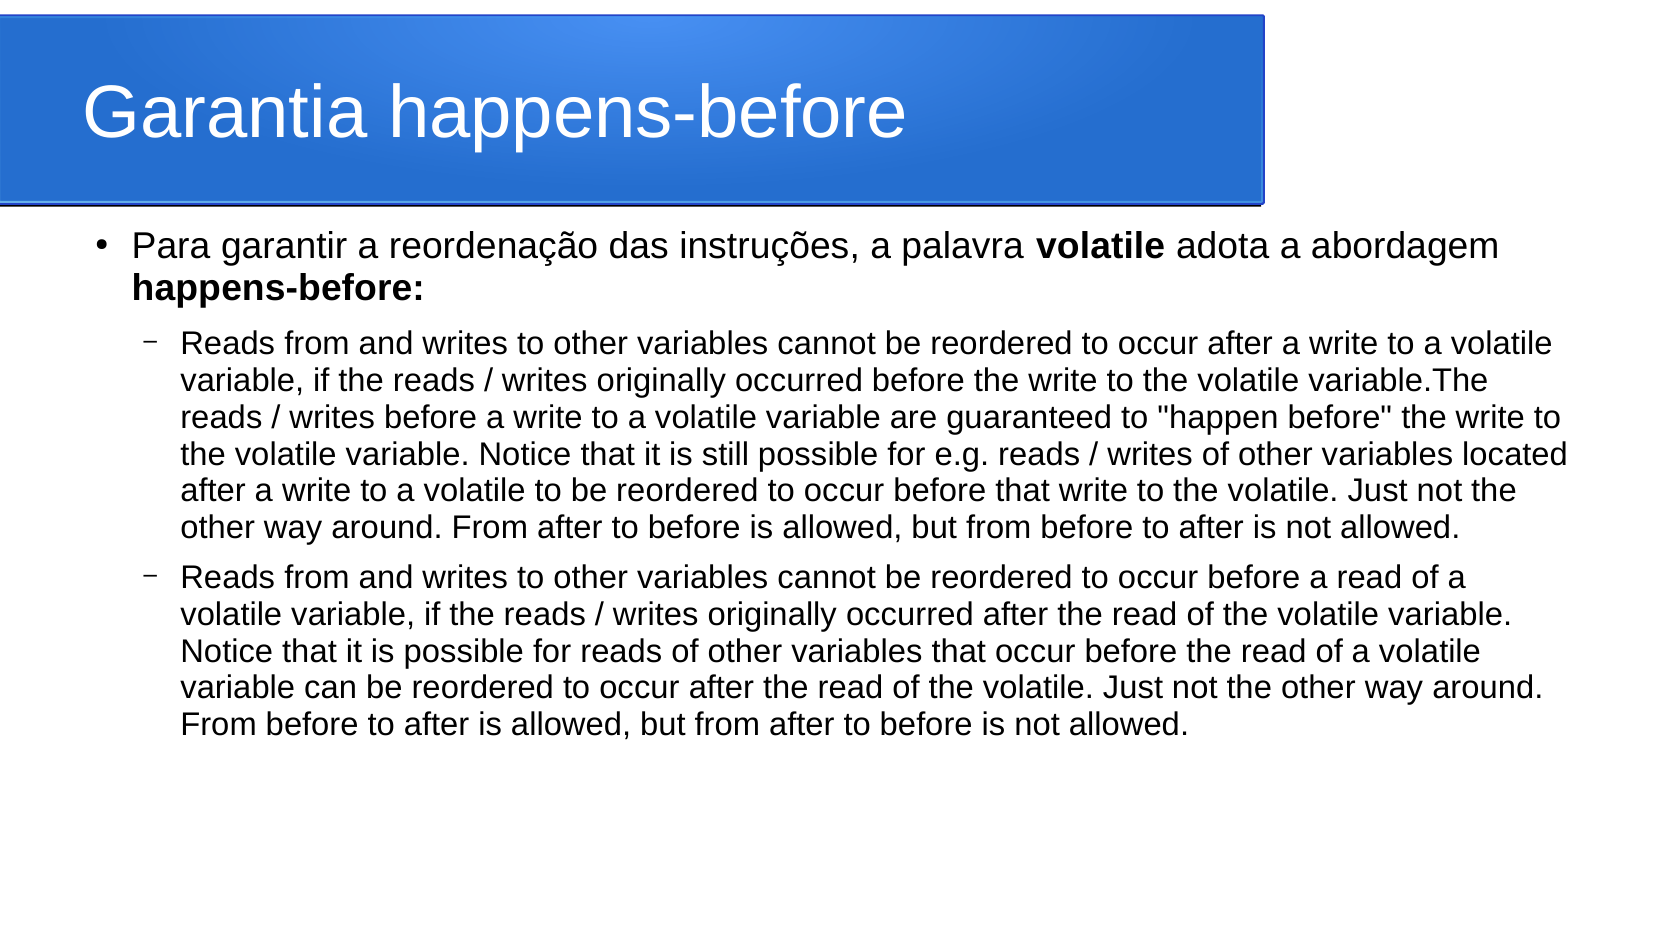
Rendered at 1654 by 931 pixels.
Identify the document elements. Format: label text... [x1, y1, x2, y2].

list Para garantir a reordenação das instruções, a palavra volatile adota a abordagem happens-before: Reads from and writes to other variables cannot be reordered to occur after a write to a volatile variable, if the reads / writes originally occurred before the write to the volatile variable.The reads / writes before a write to a volatile variable are guaranteed to "happen before" the write to the volatile variable. Notice that it is still possible for e.g. reads / writes of other variables located after a write to a volatile to be reordered to occur before that write to the volatile. Just not the other way around. From after to before is allowed, but from before to after is not allowed. Reads from and writes to other variables cannot be reordered to occur before a read of a volatile variable, if the reads / writes originally occurred after the read of the volatile variable. Notice that it is possible for reads of other variables that occur before the read of a volatile variable can be reordered to occur after the read of the volatile. Just not the other way around. From before to after is allowed, but from after to before is not allowed. [82, 224, 1571, 764]
title Garantia happens-before [82, 35, 1235, 189]
